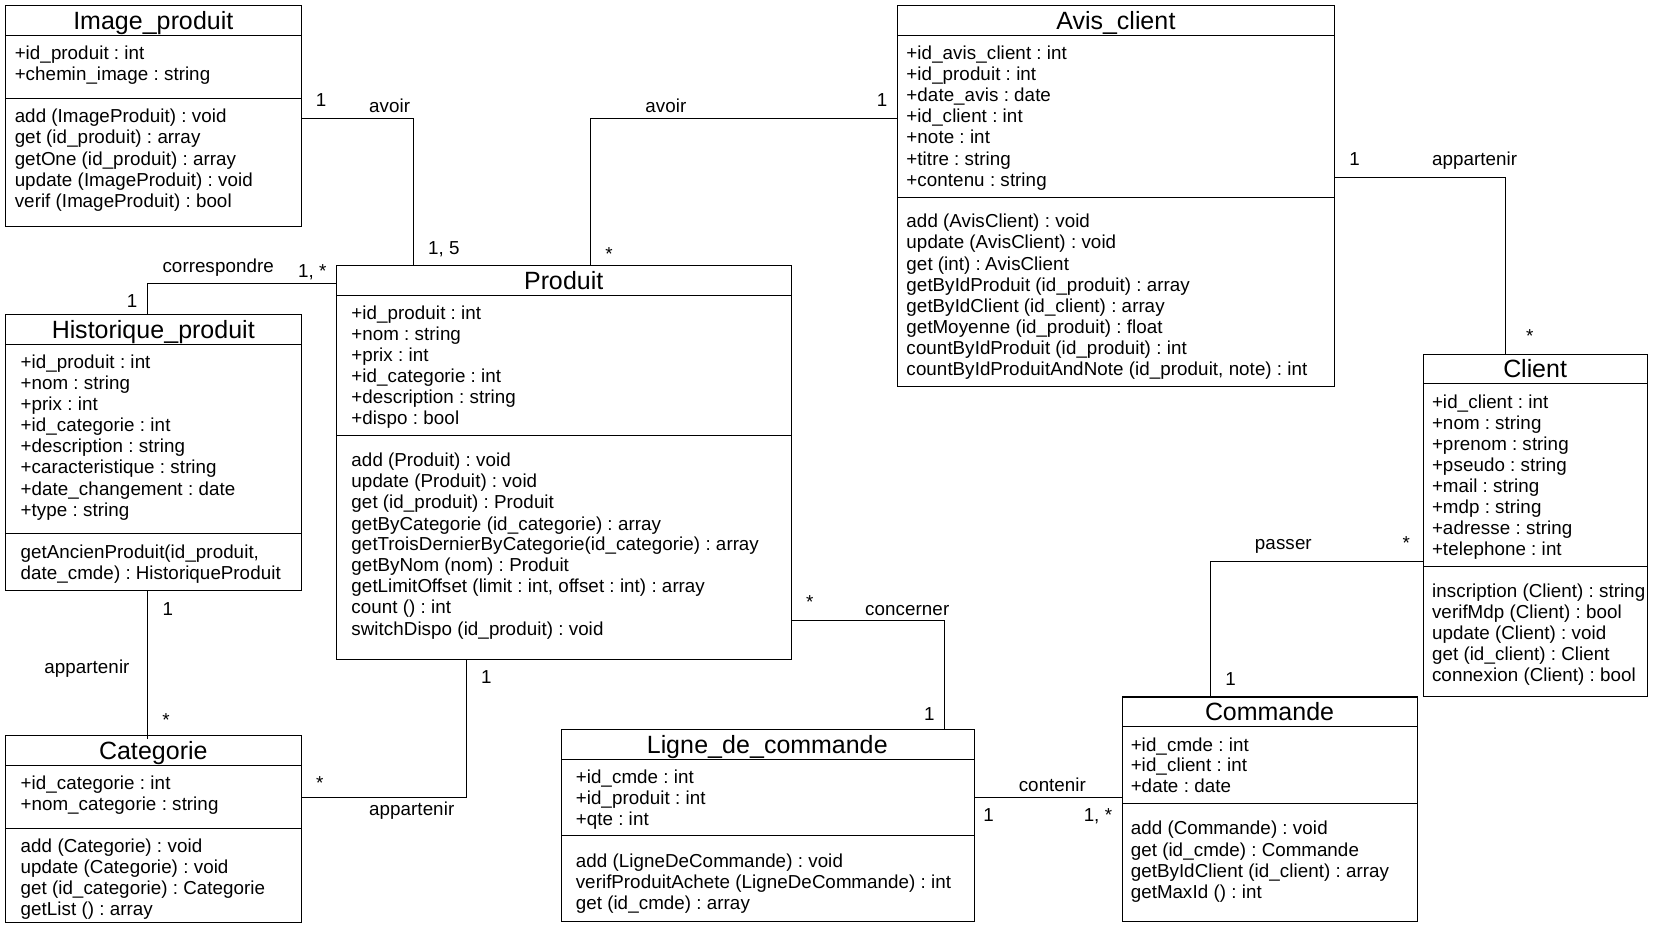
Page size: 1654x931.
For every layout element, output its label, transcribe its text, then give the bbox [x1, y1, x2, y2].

text_box Categorie [5, 735, 302, 766]
text_box [1412, 727, 1418, 922]
text_box +id_produit : int +nom : string +prix : int +id_categorie : int +description : string +caracteristique : string +date_changement : date +type : string getAncienProduit(id_produit, date_cmde) : HistoriqueProduit [5, 344, 302, 591]
text_box 1, * [283, 284, 343, 290]
text_box avoir [354, 88, 562, 125]
text_box +id_produit : int +chemin_image : string add (ImageProduit) : void get (id_produit) : array getOne (id_produit) : array update (ImageProduit) : void verif (ImageProduit) : bool [0, 35, 296, 261]
text_box Commande [1122, 697, 1418, 727]
text_box contenir [1003, 767, 1211, 804]
text_box 1, * [1068, 804, 1128, 834]
text_box 1 [1334, 141, 1394, 178]
text_box Produit [336, 265, 792, 295]
text_box concerner [850, 590, 1058, 627]
text_box +id_cmde : int +id_client : int +date : date add (Commande) : void get (id_cmde) : Commande getByIdClient (id_client) : array getMaxId () : int [1116, 726, 1412, 922]
text_box +id_avis_client : int +id_produit : int +date_avis : date +id_client : int +note : int +titre : string +contenu : string add (AvisClient) : void update (AvisClient) : void get (int) : AvisClient getByIdProduit (id_produit) : array getByIdClient (id_client) : array getMoyenne (id_produit) : float countByIdProduit (id_produit) : int countByIdProduitAndNote (id_produit, note) : int [891, 35, 1335, 387]
text_box appartenir [1417, 141, 1625, 178]
text_box passer [1240, 525, 1447, 562]
text_box 1 [466, 659, 526, 696]
text_box +id_client : int +nom : string +prenom : string +pseudo : string +mail : string +mdp : string +adresse : string +telephone : int inscription (Client) : string verifMdp (Client) : bool update (Client) : void get (id_client) : Client connexion (Client) : bool [1417, 383, 1654, 697]
text_box * [301, 765, 361, 802]
text_box 1 [147, 590, 207, 627]
text_box * [1505, 318, 1566, 355]
text_box appartenir [29, 649, 237, 686]
text_box Avis_client [897, 5, 1335, 35]
text_box +id_cmde : int +id_produit : int +qte : int add (LigneDeCommande) : void verifProduitAchete (LigneDeCommande) : int get (id_cmde) : array [561, 759, 975, 922]
text_box [296, 36, 302, 227]
text_box 1 [968, 797, 1028, 834]
text_box 1 [301, 82, 361, 119]
text_box 1 [862, 82, 910, 119]
text_box Historique_produit [5, 314, 302, 344]
text_box avoir [630, 88, 838, 125]
text_box Ligne_de_commande [561, 729, 975, 759]
text_box Client [1423, 354, 1648, 383]
text_box 1 [909, 696, 969, 733]
text_box +id_categorie : int +nom_categorie : string add (Categorie) : void update (Categorie) : void get (id_categorie) : Categorie getList () : array [5, 765, 296, 928]
text_box 1 [1210, 661, 1270, 698]
text_box appartenir [354, 790, 562, 827]
text_box correspondre [147, 247, 355, 284]
text_box * [791, 584, 851, 621]
text_box * [147, 702, 207, 739]
text_box Image_produit [5, 5, 302, 36]
text_box 1 [112, 283, 172, 320]
text_box +id_produit : int +nom : string +prix : int +id_categorie : int +description : string +dispo : bool add (Produit) : void update (Produit) : void get (id_produit) : Produit getByCategorie (id_categorie) : array getTroisDernierByCategorie(id_categorie) : array getByNom (nom) : Produit getLimitOffset (limit : int, offset : int) : array count () : int switchDispo (id_produit) : void [336, 295, 798, 660]
text_box [296, 766, 302, 923]
text_box 1, 5 [413, 229, 502, 287]
text_box * [590, 236, 650, 273]
